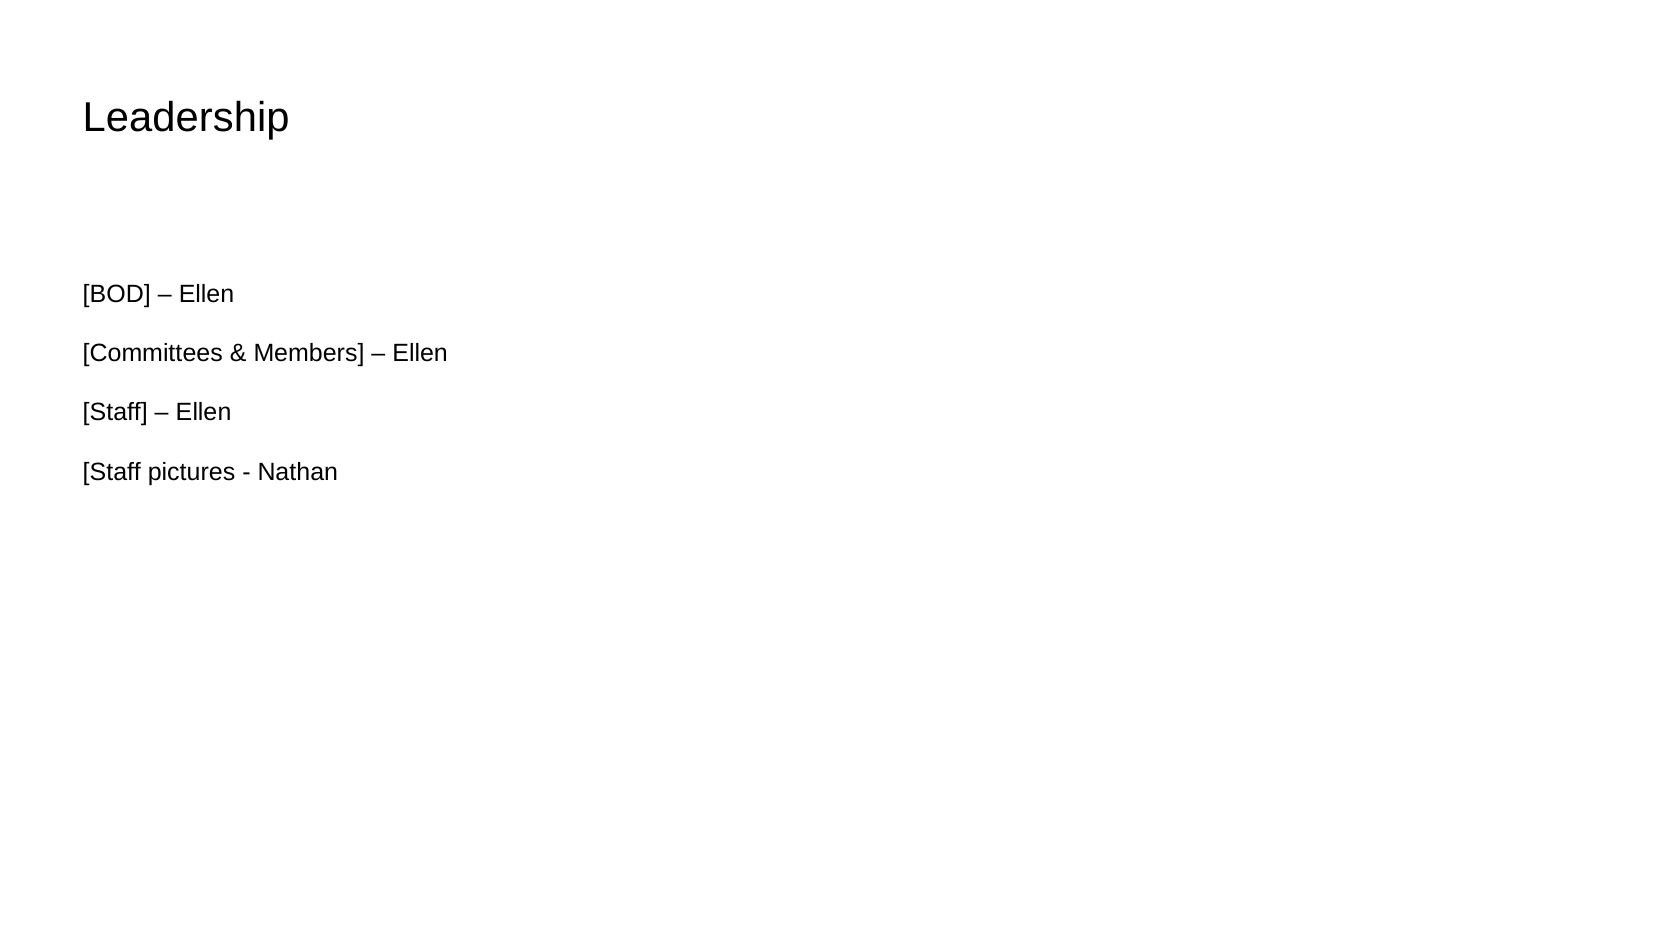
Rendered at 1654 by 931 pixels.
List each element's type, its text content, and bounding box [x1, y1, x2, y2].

list [BOD] – Ellen [Committees & Members] – Ellen [Staff] – Ellen [Staff pictures - Nathan [82, 217, 1571, 758]
title Leadership [82, 37, 1571, 193]
